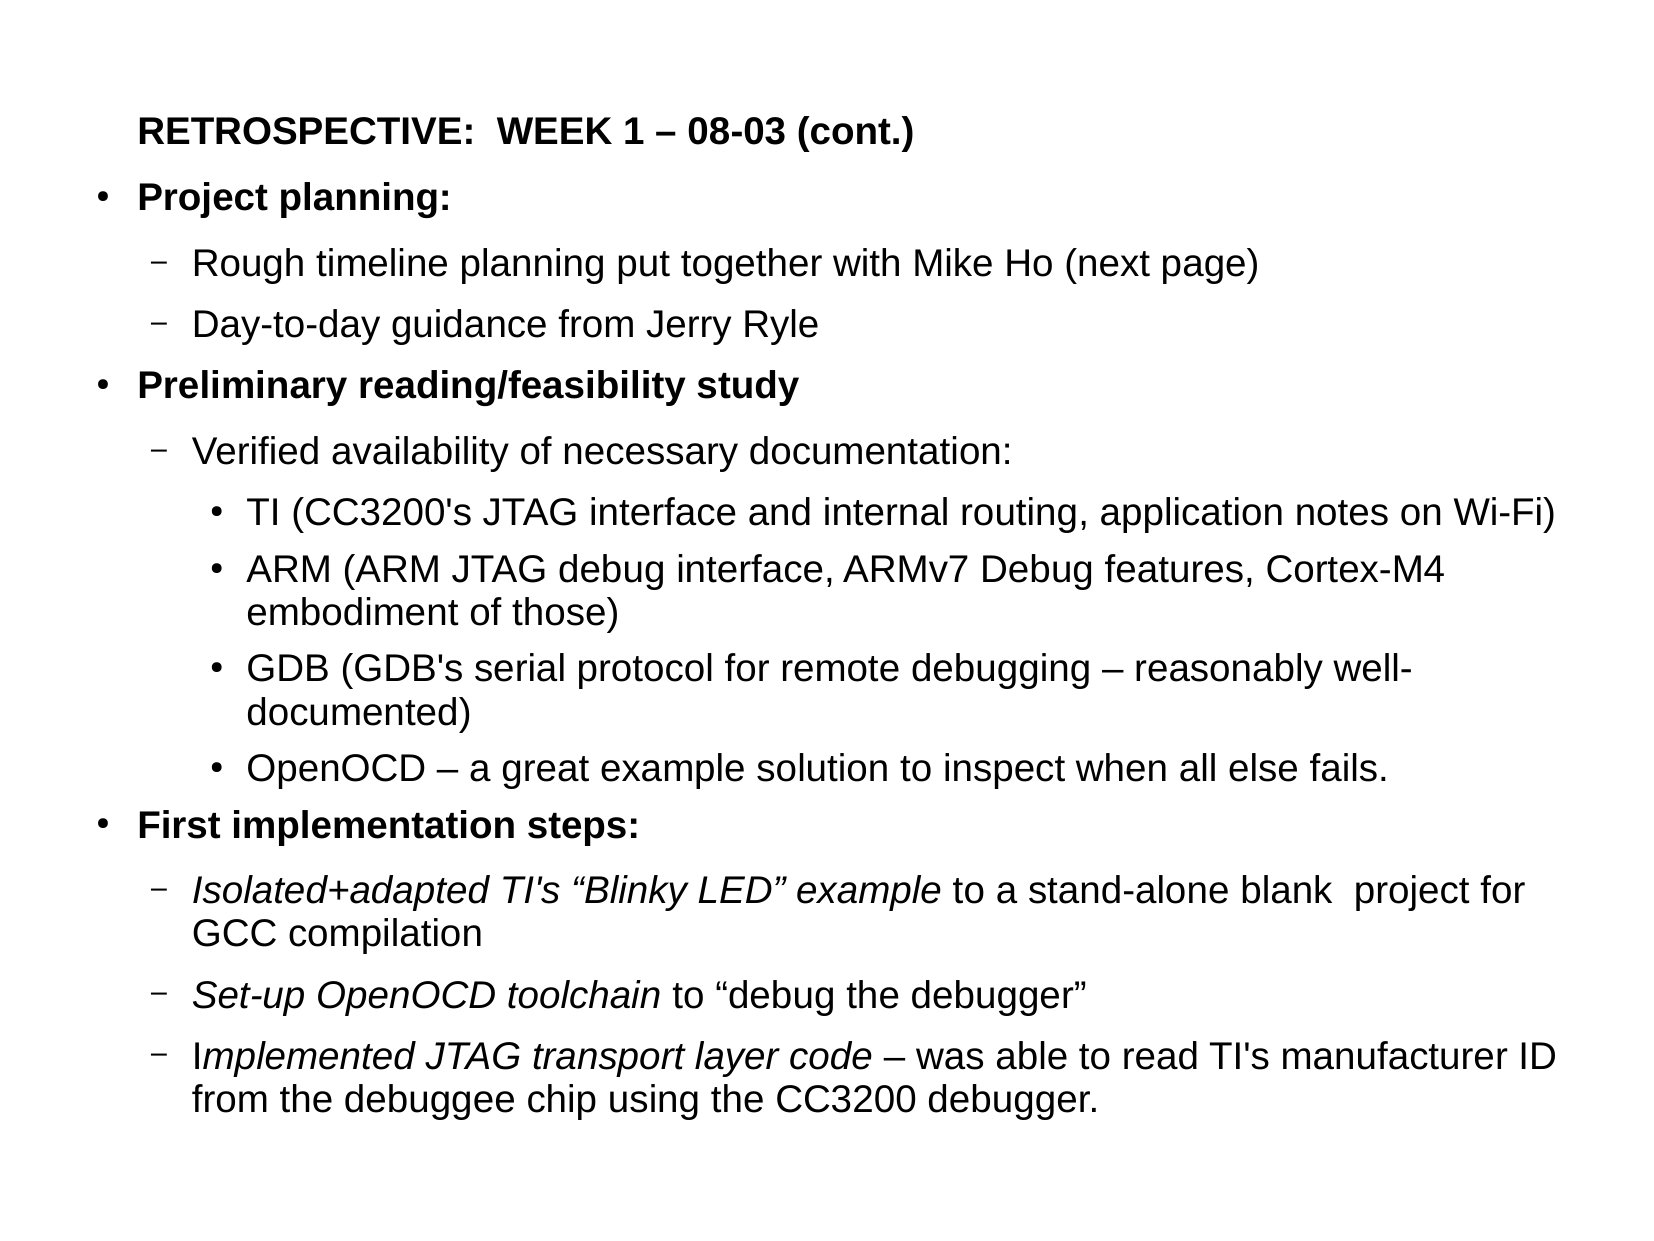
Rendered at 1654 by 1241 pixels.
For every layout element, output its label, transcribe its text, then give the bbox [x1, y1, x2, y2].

list RETROSPECTIVE: WEEK 1 – 08-03 (cont.) Project planning: Rough timeline planning put together with Mike Ho (next page) Day-to-day guidance from Jerry Ryle Preliminary reading/feasibility study Verified availability of necessary documentation: TI (CC3200's JTAG interface and internal routing, application notes on Wi-Fi) ARM (ARM JTAG debug interface, ARMv7 Debug features, Cortex-M4 embodiment of those) GDB (GDB's serial protocol for remote debugging – reasonably well-documented) OpenOCD – a great example solution to inspect when all else fails. First implementation steps: Isolated+adapted TI's “Blinky LED” example to a stand-alone blank project for GCC compilation Set-up OpenOCD toolchain to “debug the debugger” Implemented JTAG transport layer code – was able to read TI's manufacturer ID from the debuggee chip using the CC3200 debugger. [82, 110, 1571, 1126]
